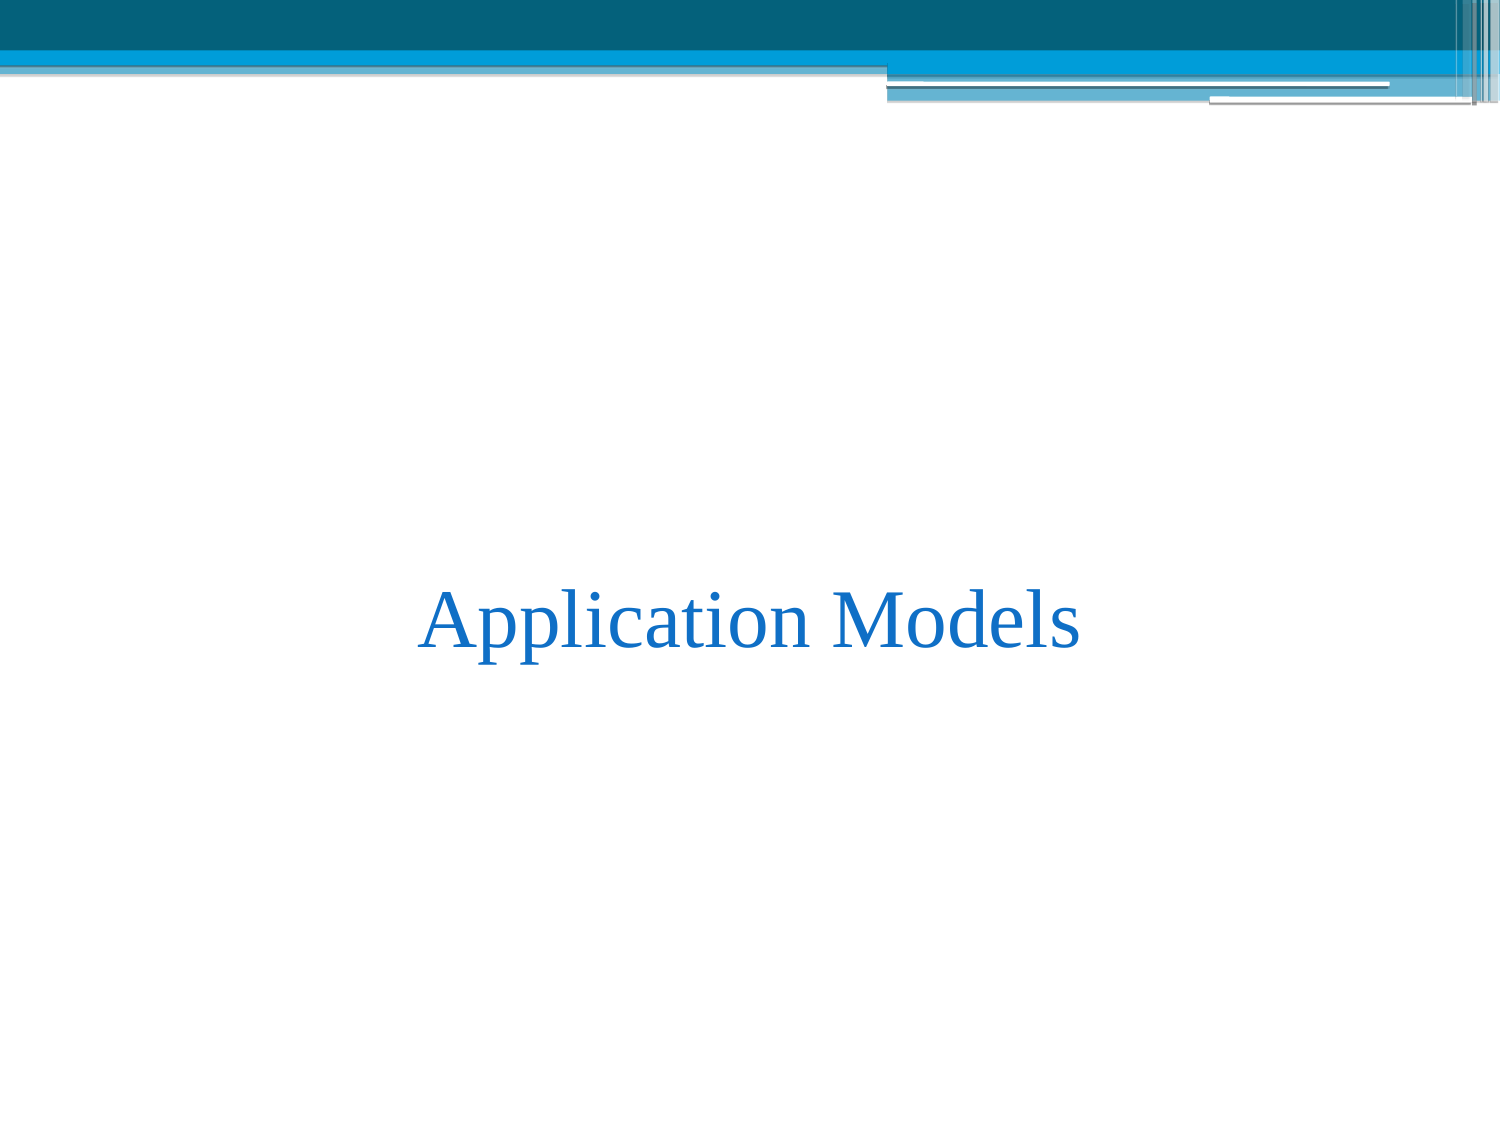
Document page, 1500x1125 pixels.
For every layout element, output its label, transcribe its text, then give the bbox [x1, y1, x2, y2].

title Application Models [0, 527, 1500, 703]
